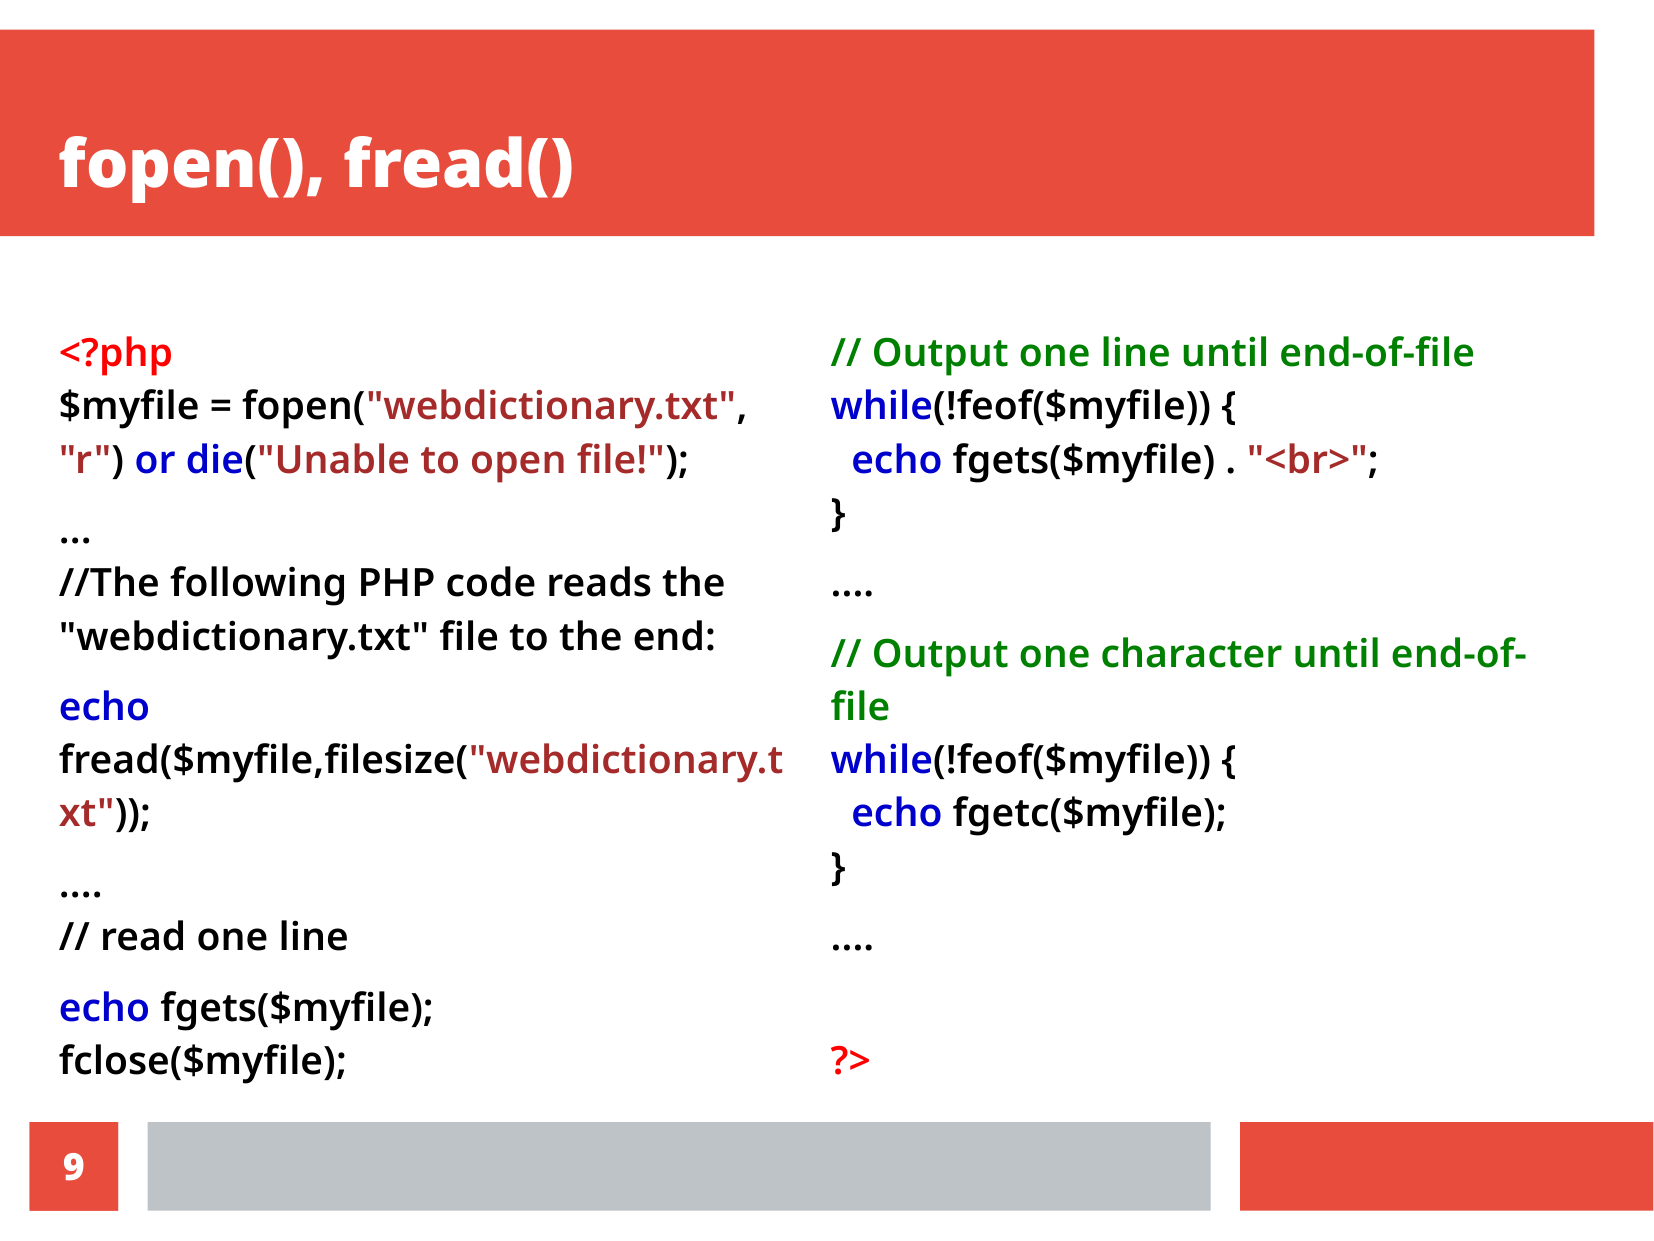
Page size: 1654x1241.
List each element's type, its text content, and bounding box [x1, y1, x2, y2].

title fopen(), fread() [59, 59, 1595, 207]
list // Output one line until end-of-file while(!feof($myfile)) { echo fgets($myfile) . "<br>"; } .... // Output one character until end-of-file while(!feof($myfile)) { echo fgetc($myfile); } .... ?> [830, 324, 1566, 1093]
list <?php $myfile = fopen("webdictionary.txt", "r") or die("Unable to open file!"); ... //The following PHP code reads the "webdictionary.txt" file to the end: echo fread($myfile,filesize("webdictionary.txt")); .... // read one line echo fgets($myfile); fclose($myfile); [59, 324, 794, 1093]
